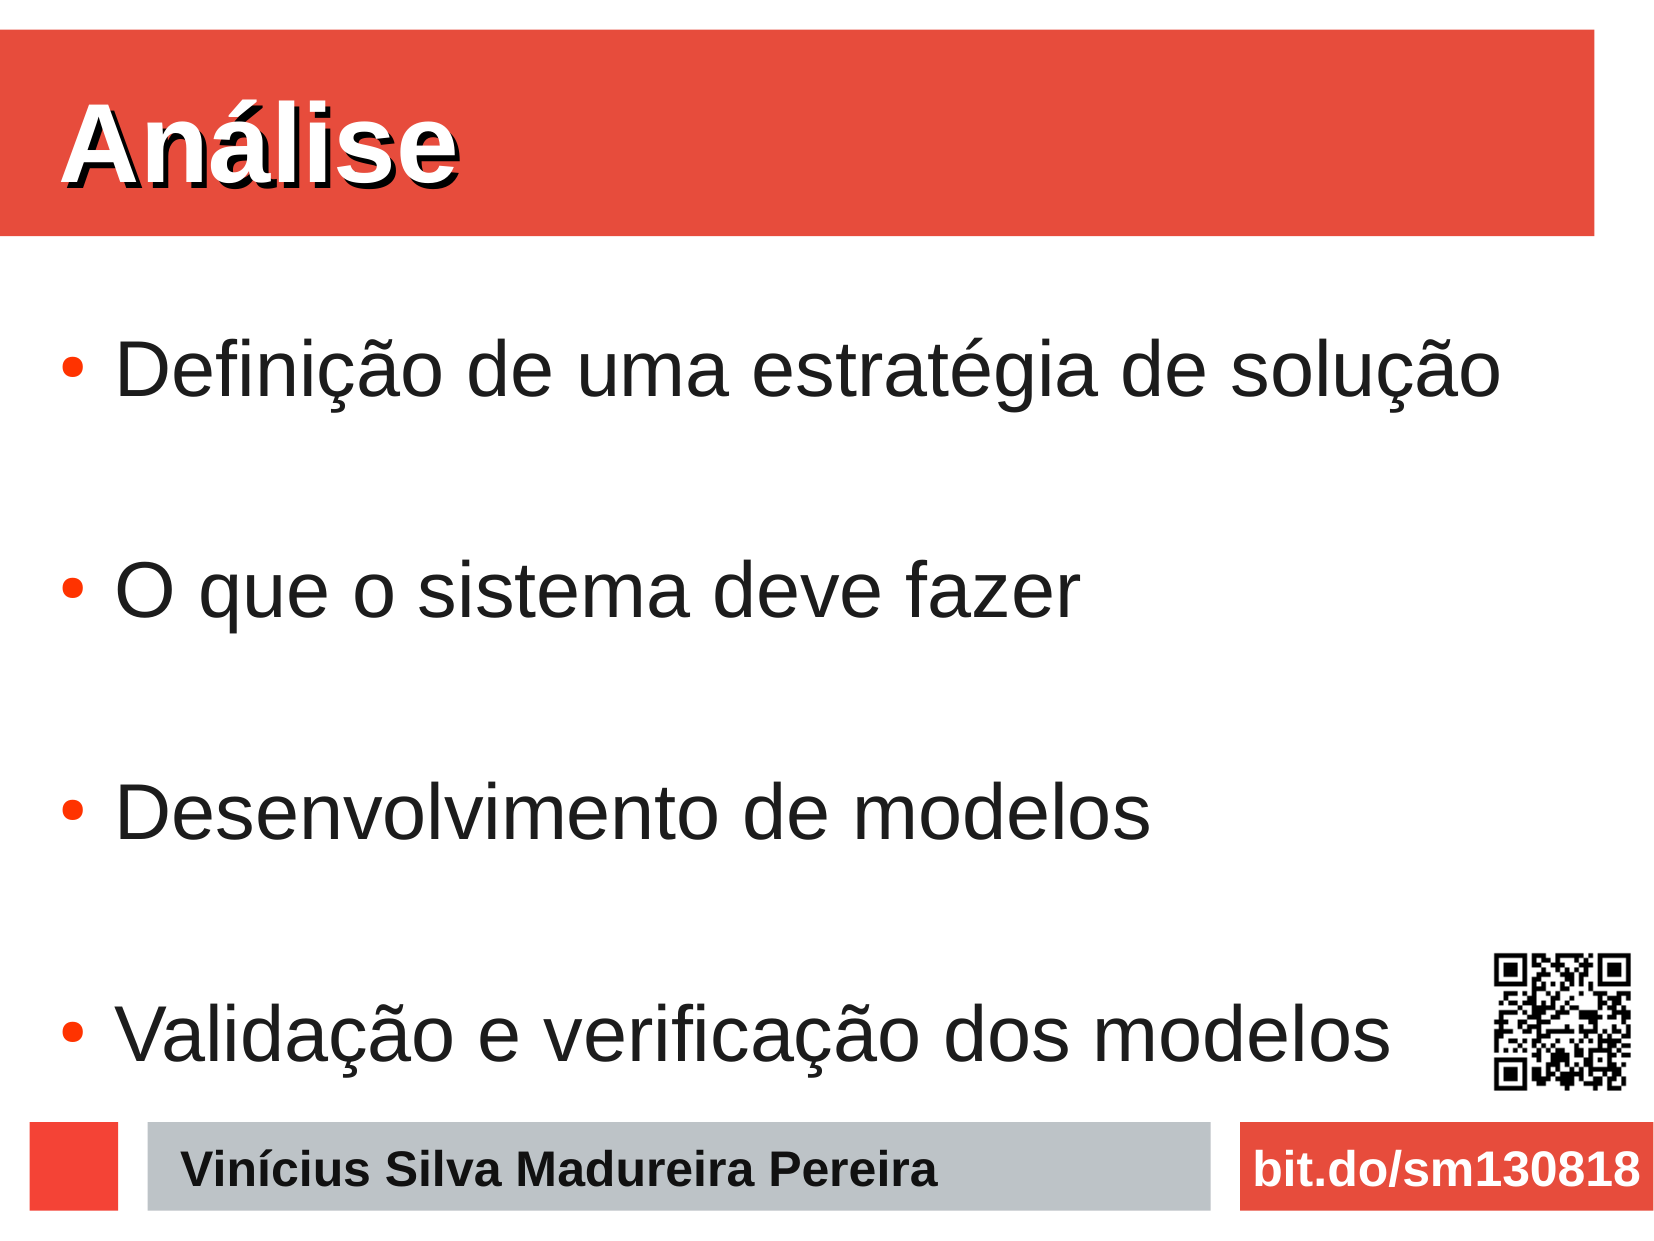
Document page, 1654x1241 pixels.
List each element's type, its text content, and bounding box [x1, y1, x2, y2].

picture [1485, 944, 1642, 1102]
text_box Vinícius Silva Madureira Pereira [165, 1133, 1170, 1205]
list Definição de uma estratégia de solução O que o sistema deve fazer Desenvolvimento de modelos Validação e verificação dos modelos [59, 324, 1565, 1093]
text_box bit.do/sm130818 [1228, 1133, 1654, 1205]
title Análise [59, 59, 1595, 207]
